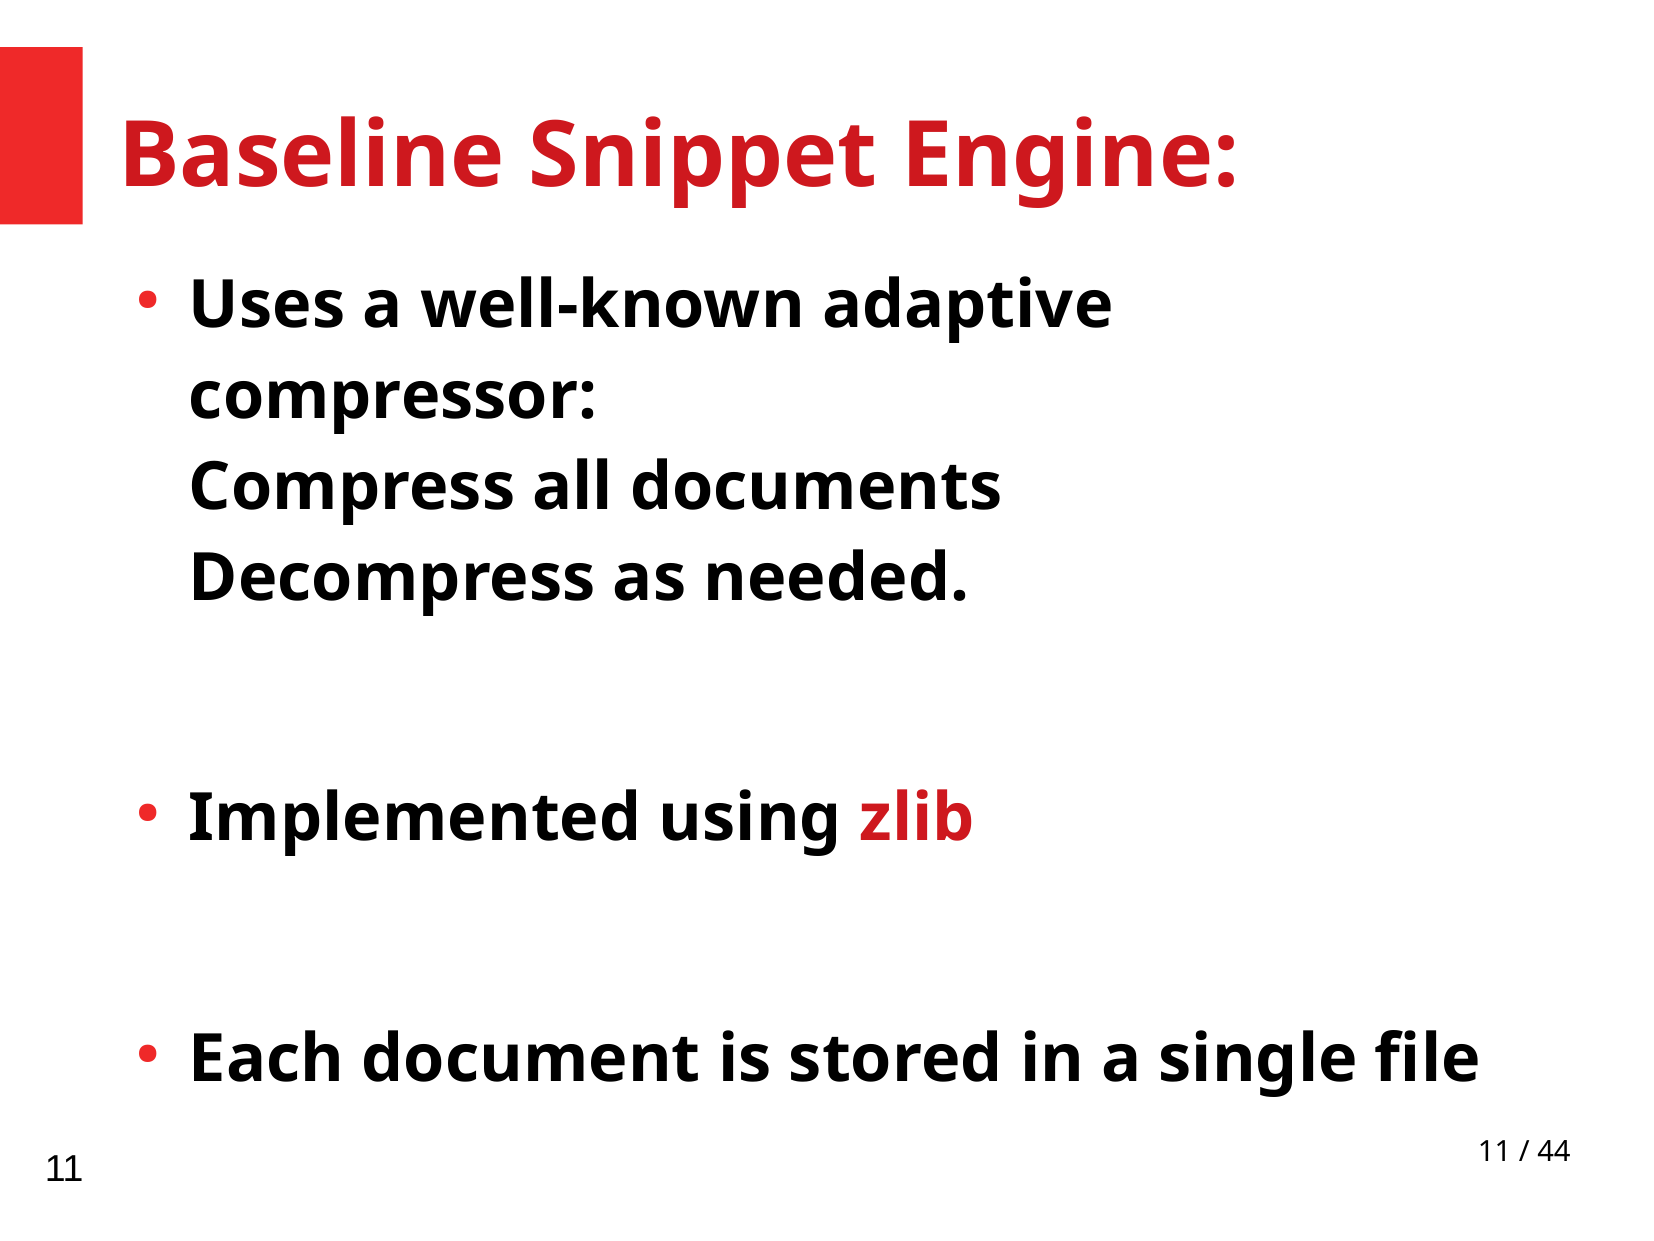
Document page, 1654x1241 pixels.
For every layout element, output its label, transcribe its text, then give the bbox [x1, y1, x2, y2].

title Baseline Snippet Engine: [118, 49, 1571, 257]
list Uses a well-known adaptive compressor: Compress all documents Decompress as needed. Implemented using zlib Each document is stored in a single file Snippet Generation: - Documents are decompressed one at a time. - Linear search for provided query terms. [118, 256, 1536, 1186]
text_box 11 [30, 1140, 106, 1197]
